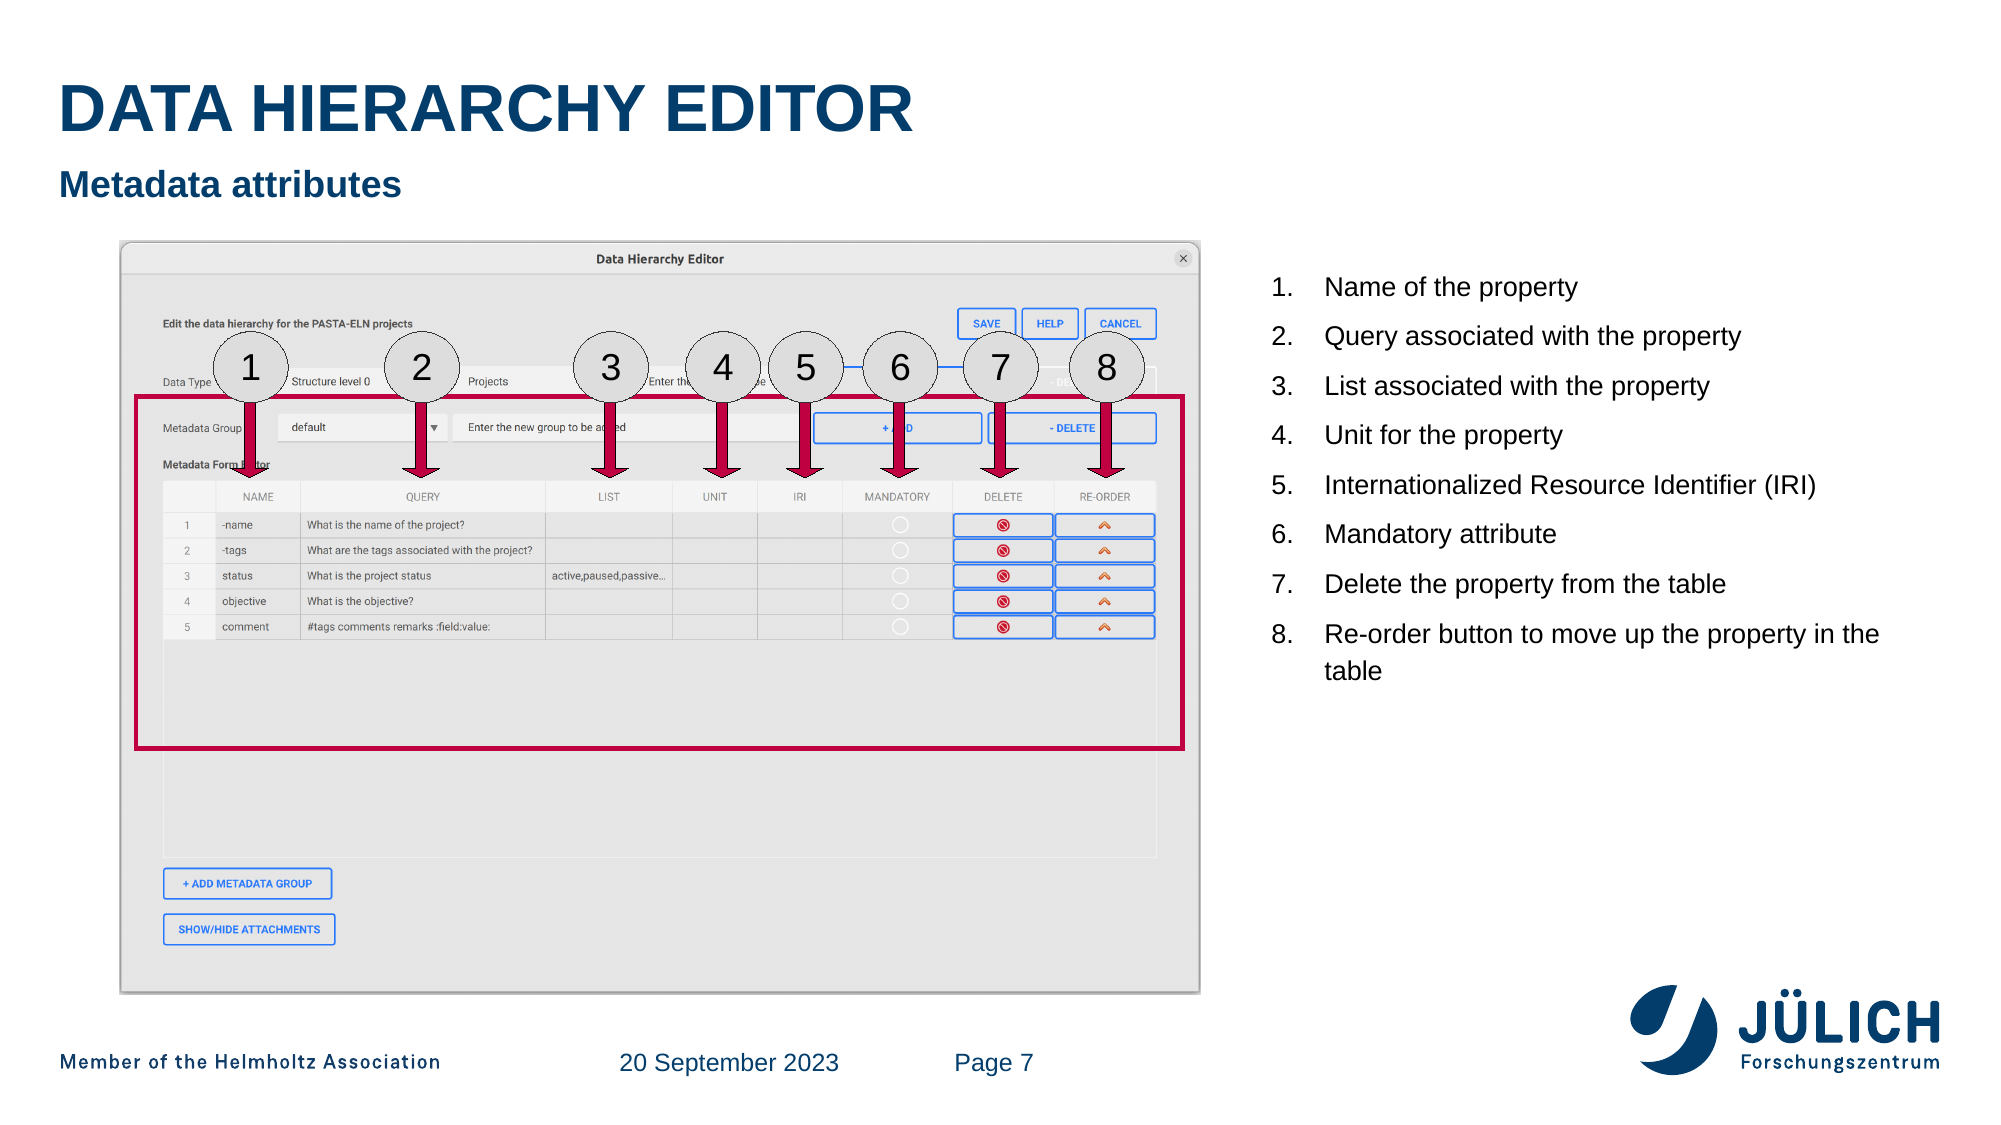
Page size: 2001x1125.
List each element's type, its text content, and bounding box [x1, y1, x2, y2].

text_box 8 [1069, 331, 1145, 403]
text_box [230, 403, 269, 478]
title Data Hierarchy Editor [59, 53, 1938, 238]
text_box 7 [963, 331, 1039, 403]
text_box [880, 403, 919, 478]
text_box [134, 394, 1185, 751]
text_box [591, 403, 629, 478]
text_box [402, 403, 440, 478]
slide_number Page <number> [954, 1046, 1073, 1084]
text_box 4 [685, 331, 761, 403]
list Name of the property Query associated with the property List associated with the property Unit for the property Internationalized Resource Identifier (IRI) Mandatory attribute Delete the property from the table Re-order button to move up the property in the table [1253, 264, 1916, 903]
text_box [786, 403, 824, 478]
text_box 5 [768, 331, 844, 403]
text_box [1020, 394, 1088, 399]
text_box [919, 394, 982, 399]
text_box [270, 394, 403, 399]
slide_number 20 September 2023 [619, 1046, 882, 1084]
text_box 3 [573, 331, 649, 403]
picture [119, 240, 1201, 995]
text_box [980, 403, 1019, 478]
text_box [742, 394, 787, 399]
text_box 1 [213, 331, 289, 403]
list Metadata attributes [58, 154, 1937, 238]
text_box [1087, 403, 1125, 478]
text_box [703, 403, 741, 478]
text_box 6 [862, 331, 938, 403]
text_box [630, 394, 704, 399]
text_box 2 [384, 331, 460, 403]
text_box [441, 394, 592, 399]
text_box [825, 394, 881, 399]
